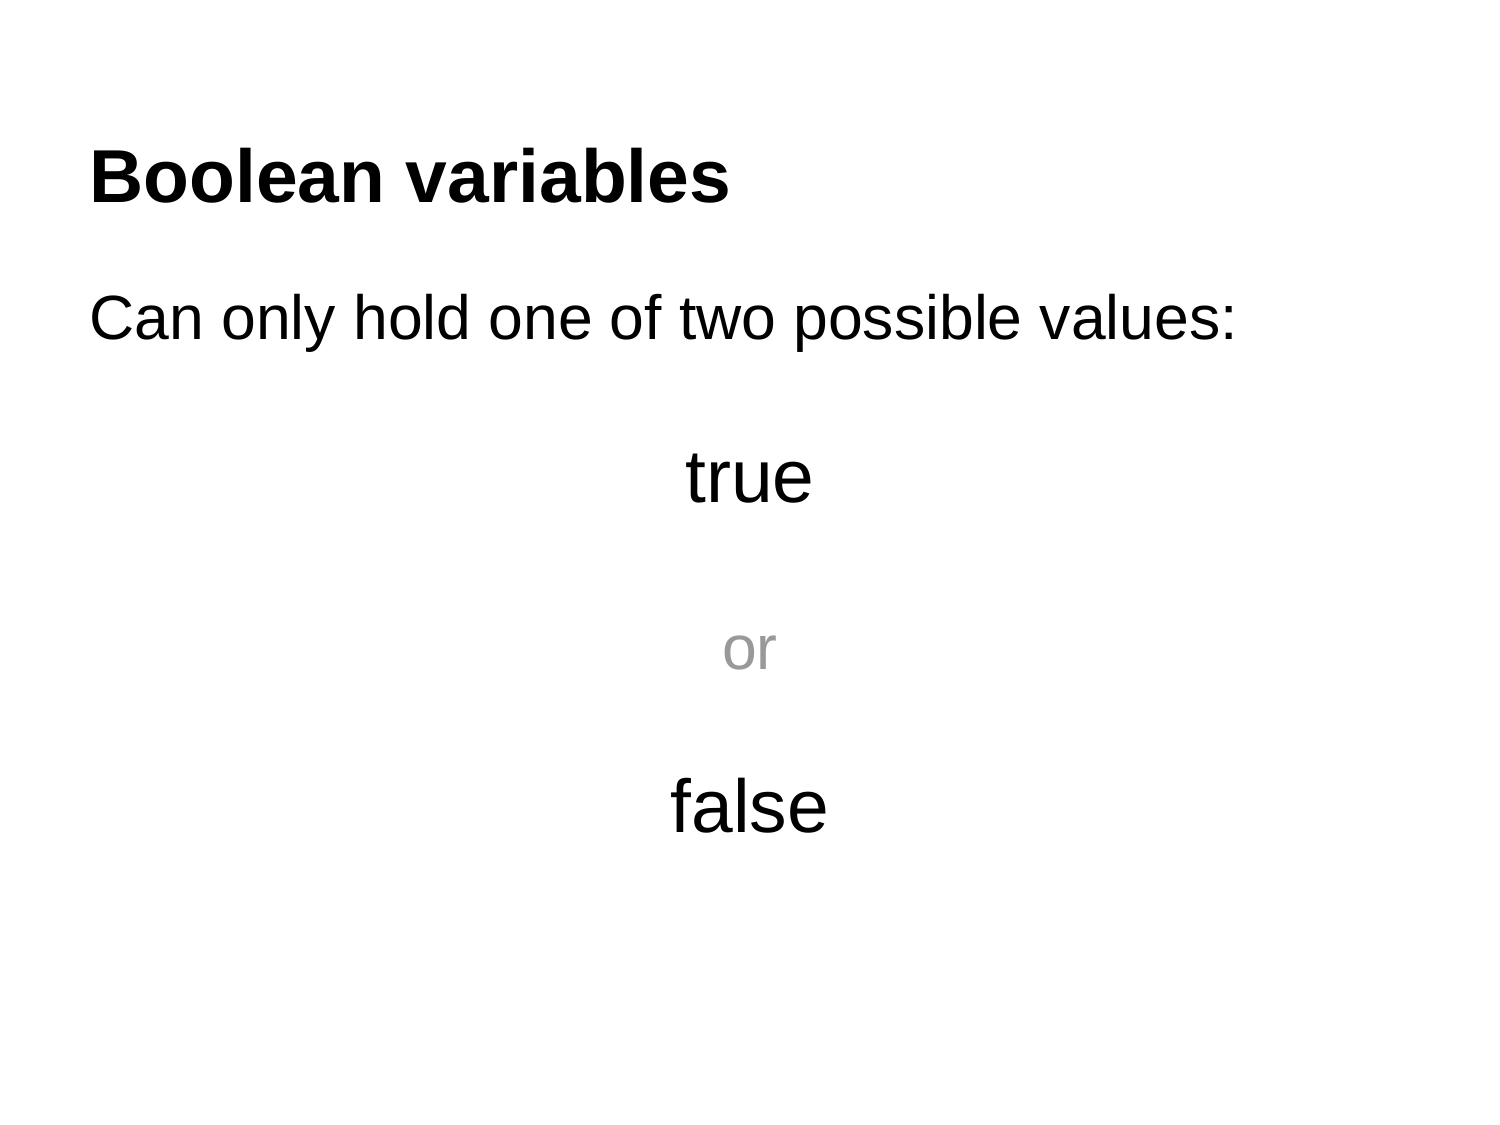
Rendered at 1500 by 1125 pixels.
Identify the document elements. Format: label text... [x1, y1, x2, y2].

text_box Can only hold one of two possible values: true or false [75, 262, 1425, 1078]
text_box Boolean variables [75, 45, 1425, 233]
